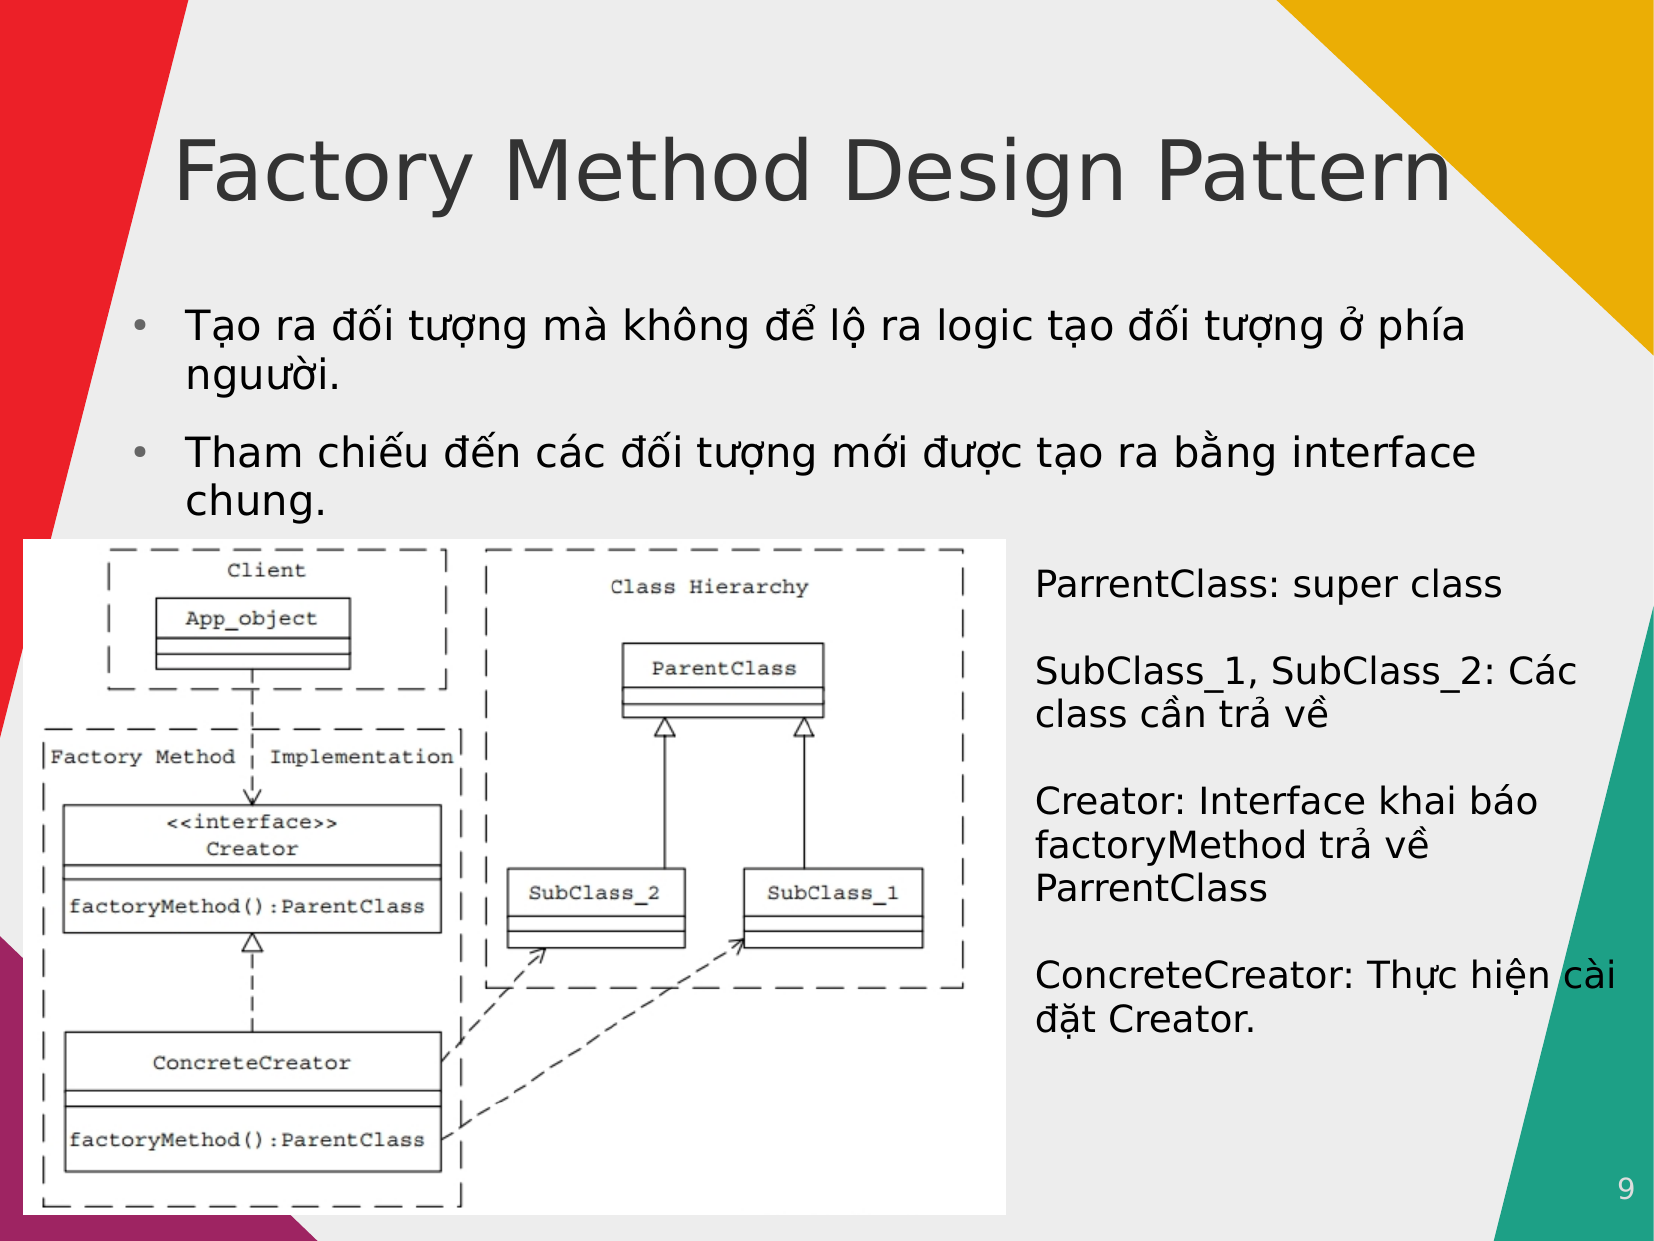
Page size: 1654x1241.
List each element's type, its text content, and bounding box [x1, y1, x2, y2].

list Tạo ra đối tượng mà không để lộ ra logic tạo đối tượng ở phía nguười. Tham chiếu đến các đối tượng mới được tạo ra bằng interface chung. [114, 302, 1539, 1033]
picture [23, 539, 1006, 1216]
title Factory Method Design Pattern [114, 73, 1539, 271]
text_box ParrentClass: super class SubClass_1, SubClass_2: Các class cần trả về Creator: Interface khai báo factoryMethod trả về ParrentClass ConcreteCreator: Thực hiện cài đặt Creator. [1020, 555, 1636, 1049]
